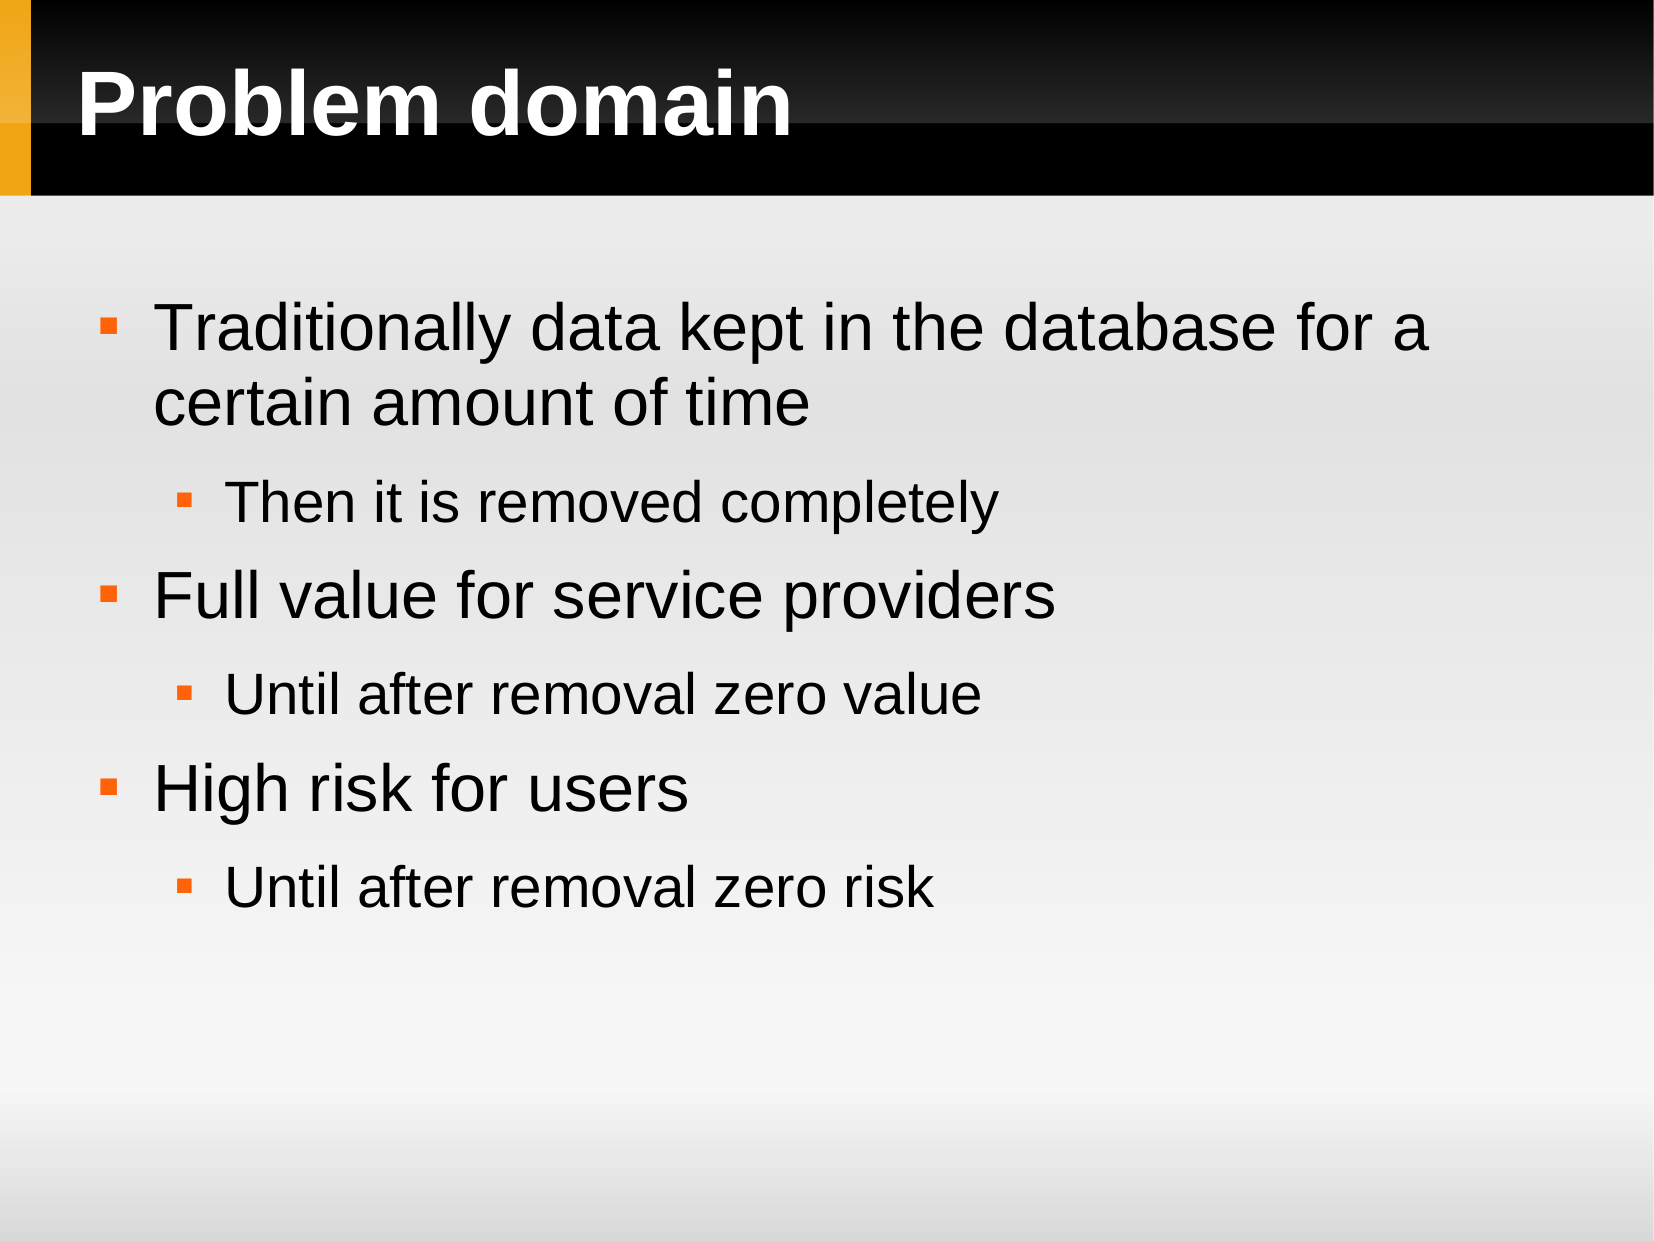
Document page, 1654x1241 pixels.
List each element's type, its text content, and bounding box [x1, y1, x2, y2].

list Traditionally data kept in the database for a certain amount of time Then it is removed completely Full value for service providers Until after removal zero value High risk for users Until after removal zero risk [82, 290, 1571, 1094]
picture [0, 0, 1654, 1241]
title Problem domain [76, 7, 1565, 200]
